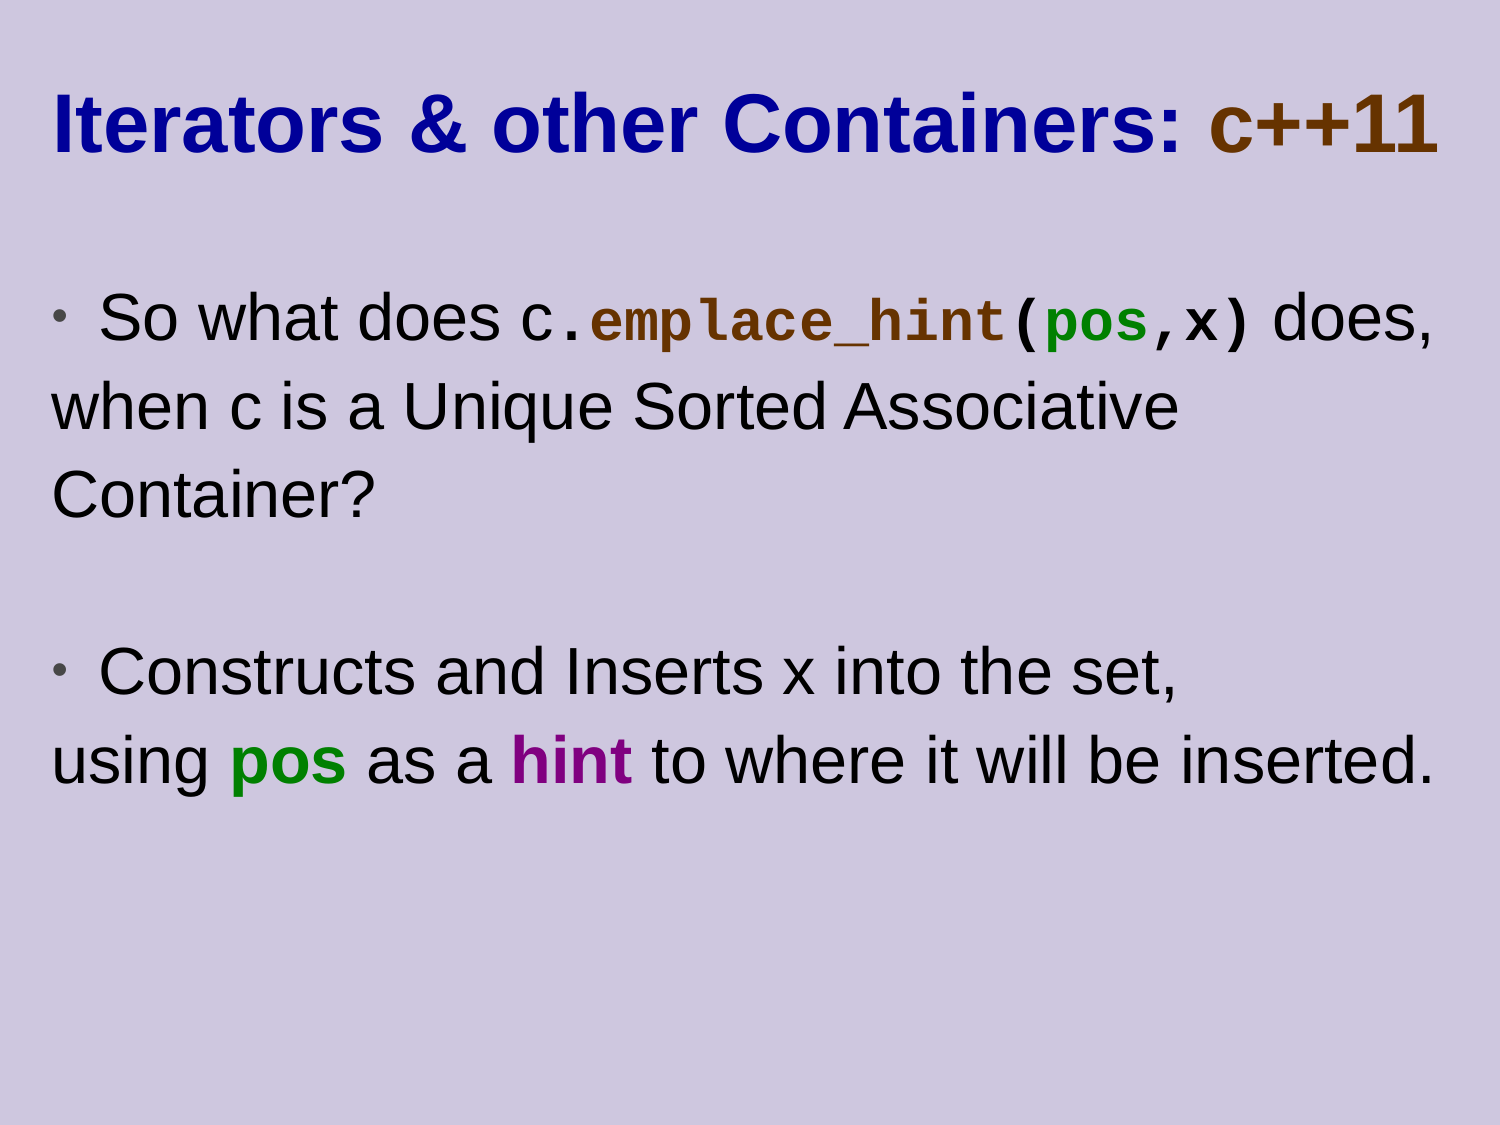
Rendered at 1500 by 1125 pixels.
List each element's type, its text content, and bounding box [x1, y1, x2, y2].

title Iterators & other Containers: c++11 [37, 17, 1476, 179]
list So what does c.emplace_hint(pos,x) does, when c is a Unique Sorted Associative Container? Constructs and Inserts x into the set, using pos as a hint to where it will be inserted. [36, 179, 1481, 894]
